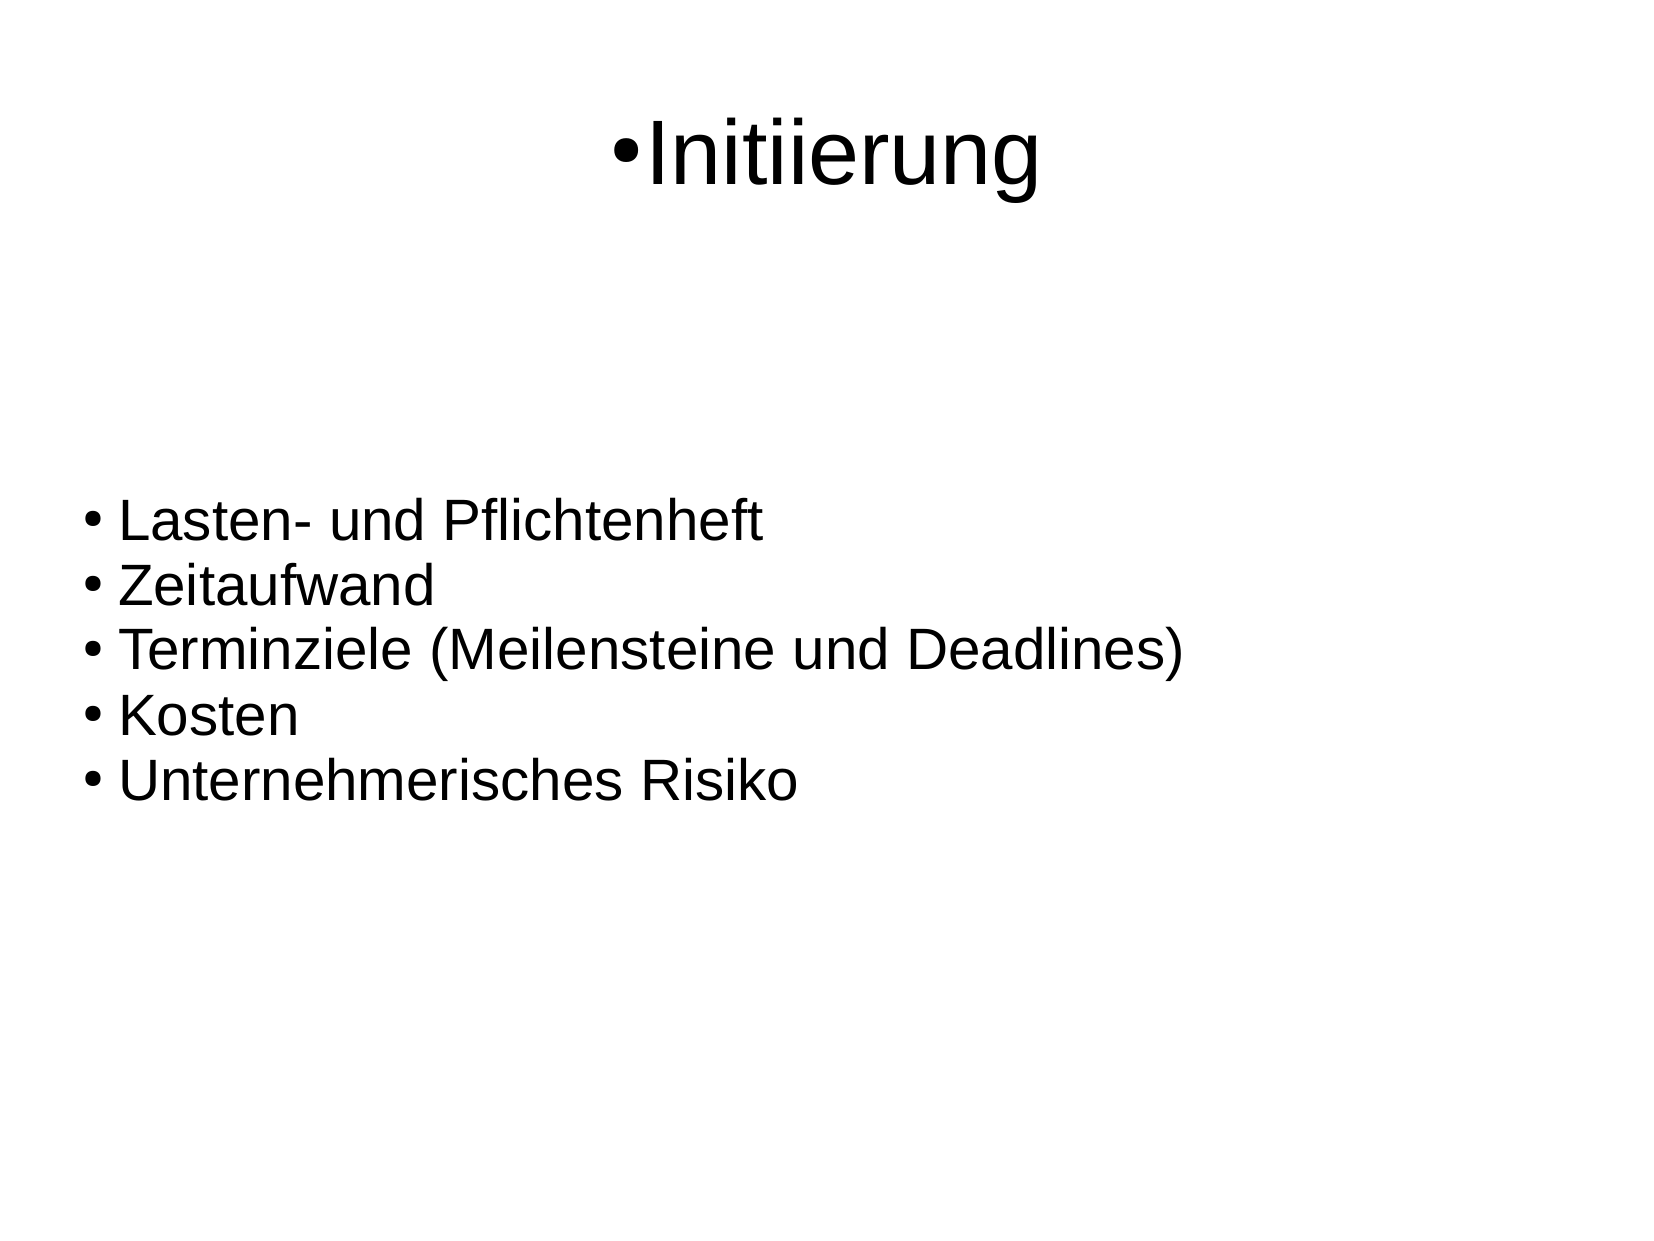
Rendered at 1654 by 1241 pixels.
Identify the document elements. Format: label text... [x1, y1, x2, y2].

subtitle Lasten- und Pflichtenheft Zeitaufwand Terminziele (Meilensteine und Deadlines) Kosten Unternehmerisches Risiko [82, 290, 1571, 1010]
title Initiierung [82, 49, 1571, 257]
